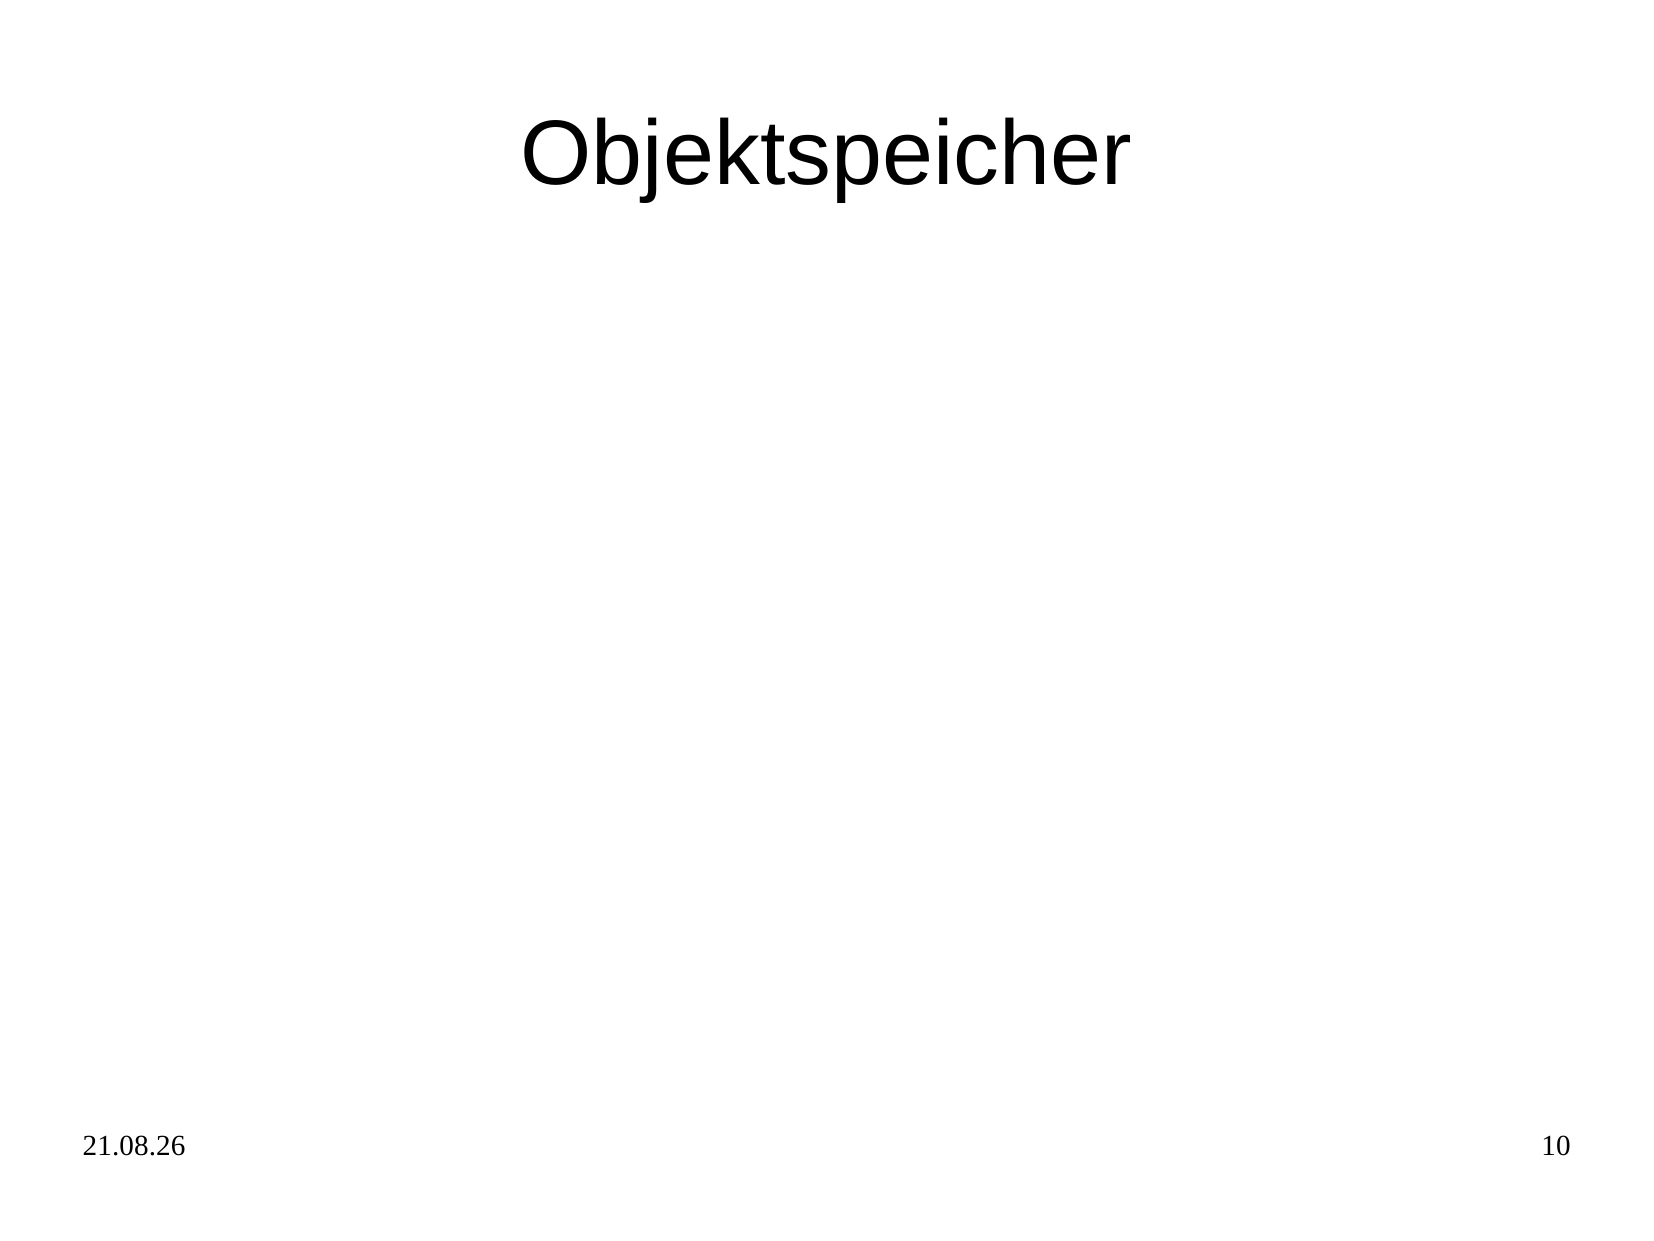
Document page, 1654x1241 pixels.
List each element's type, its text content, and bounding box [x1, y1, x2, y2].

title Objektspeicher [82, 49, 1571, 257]
